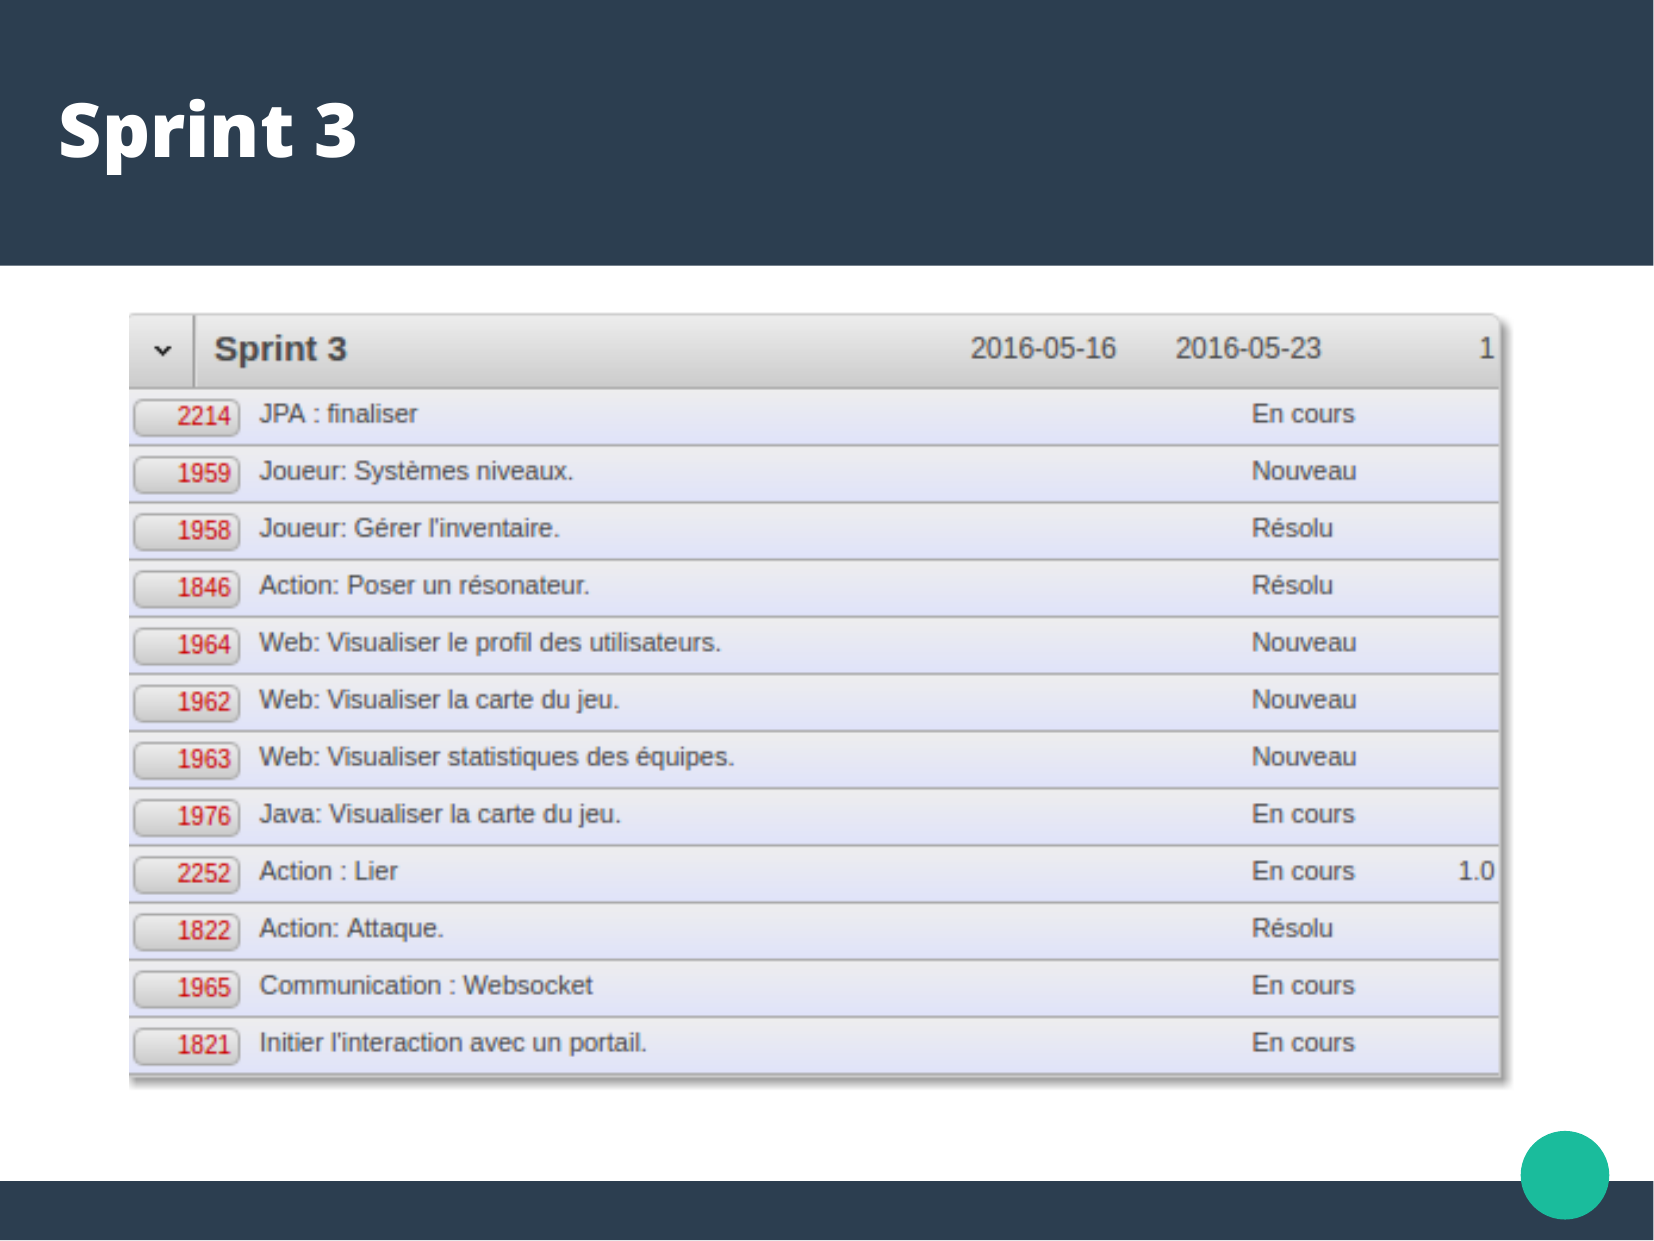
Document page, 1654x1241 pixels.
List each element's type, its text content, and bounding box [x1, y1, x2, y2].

title Sprint 3 [59, 49, 1595, 207]
picture [129, 309, 1516, 1096]
